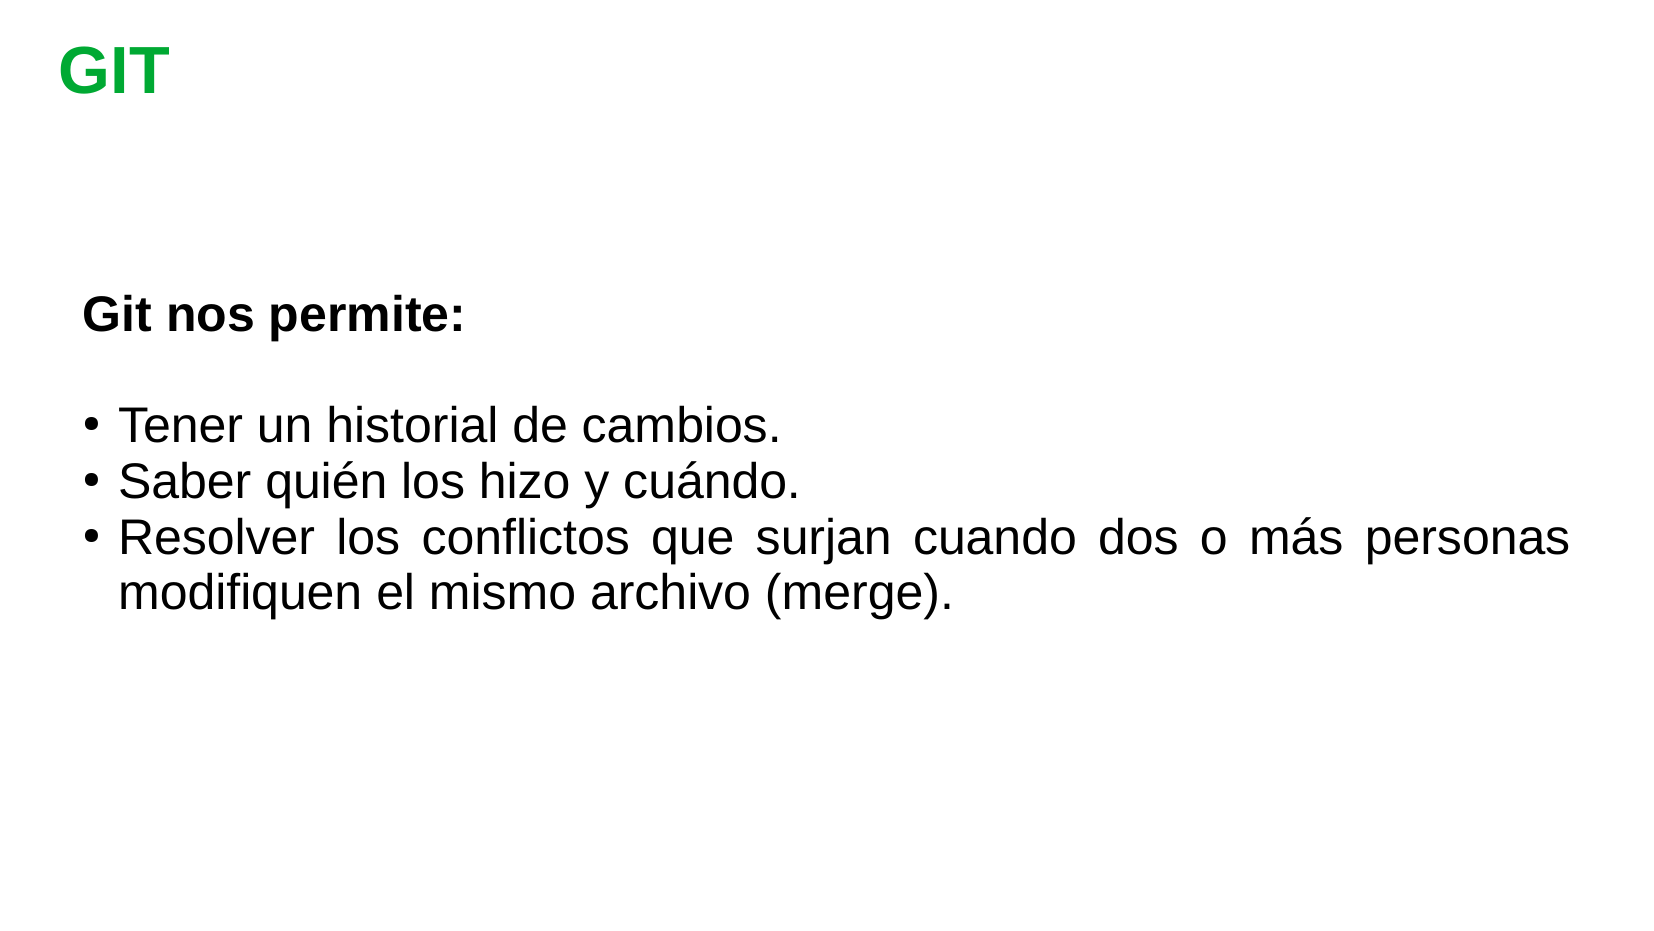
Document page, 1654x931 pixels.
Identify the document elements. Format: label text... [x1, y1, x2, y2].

subtitle Git nos permite: Tener un historial de cambios. Saber quién los hizo y cuándo. Resolver los conflictos que surjan cuando dos o más personas modifiquen el mismo archivo (merge). [82, 118, 1571, 788]
title GIT [59, 24, 1548, 118]
